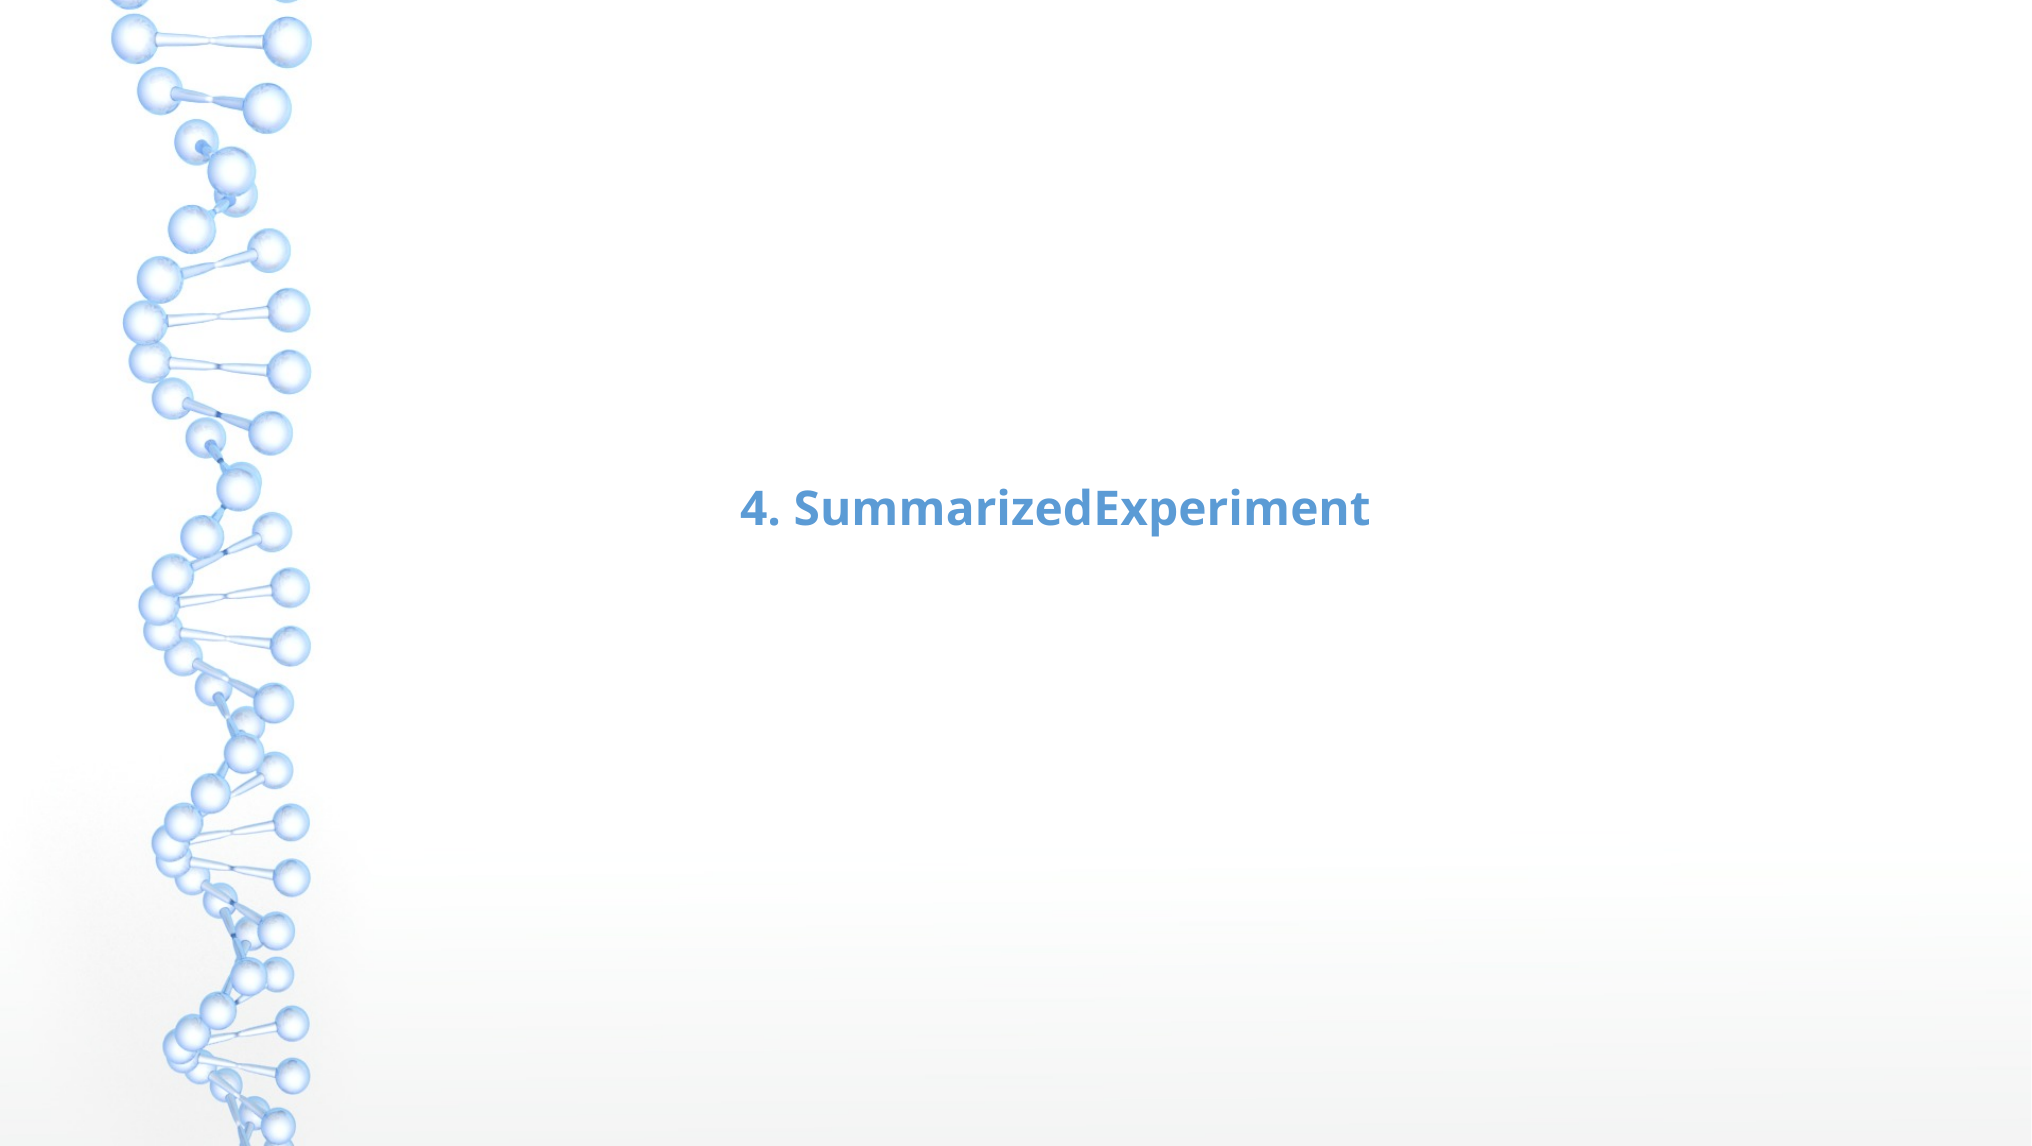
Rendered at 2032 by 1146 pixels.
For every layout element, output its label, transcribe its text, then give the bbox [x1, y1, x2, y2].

text_box 4. SummarizedExperiment [740, 477, 1464, 573]
